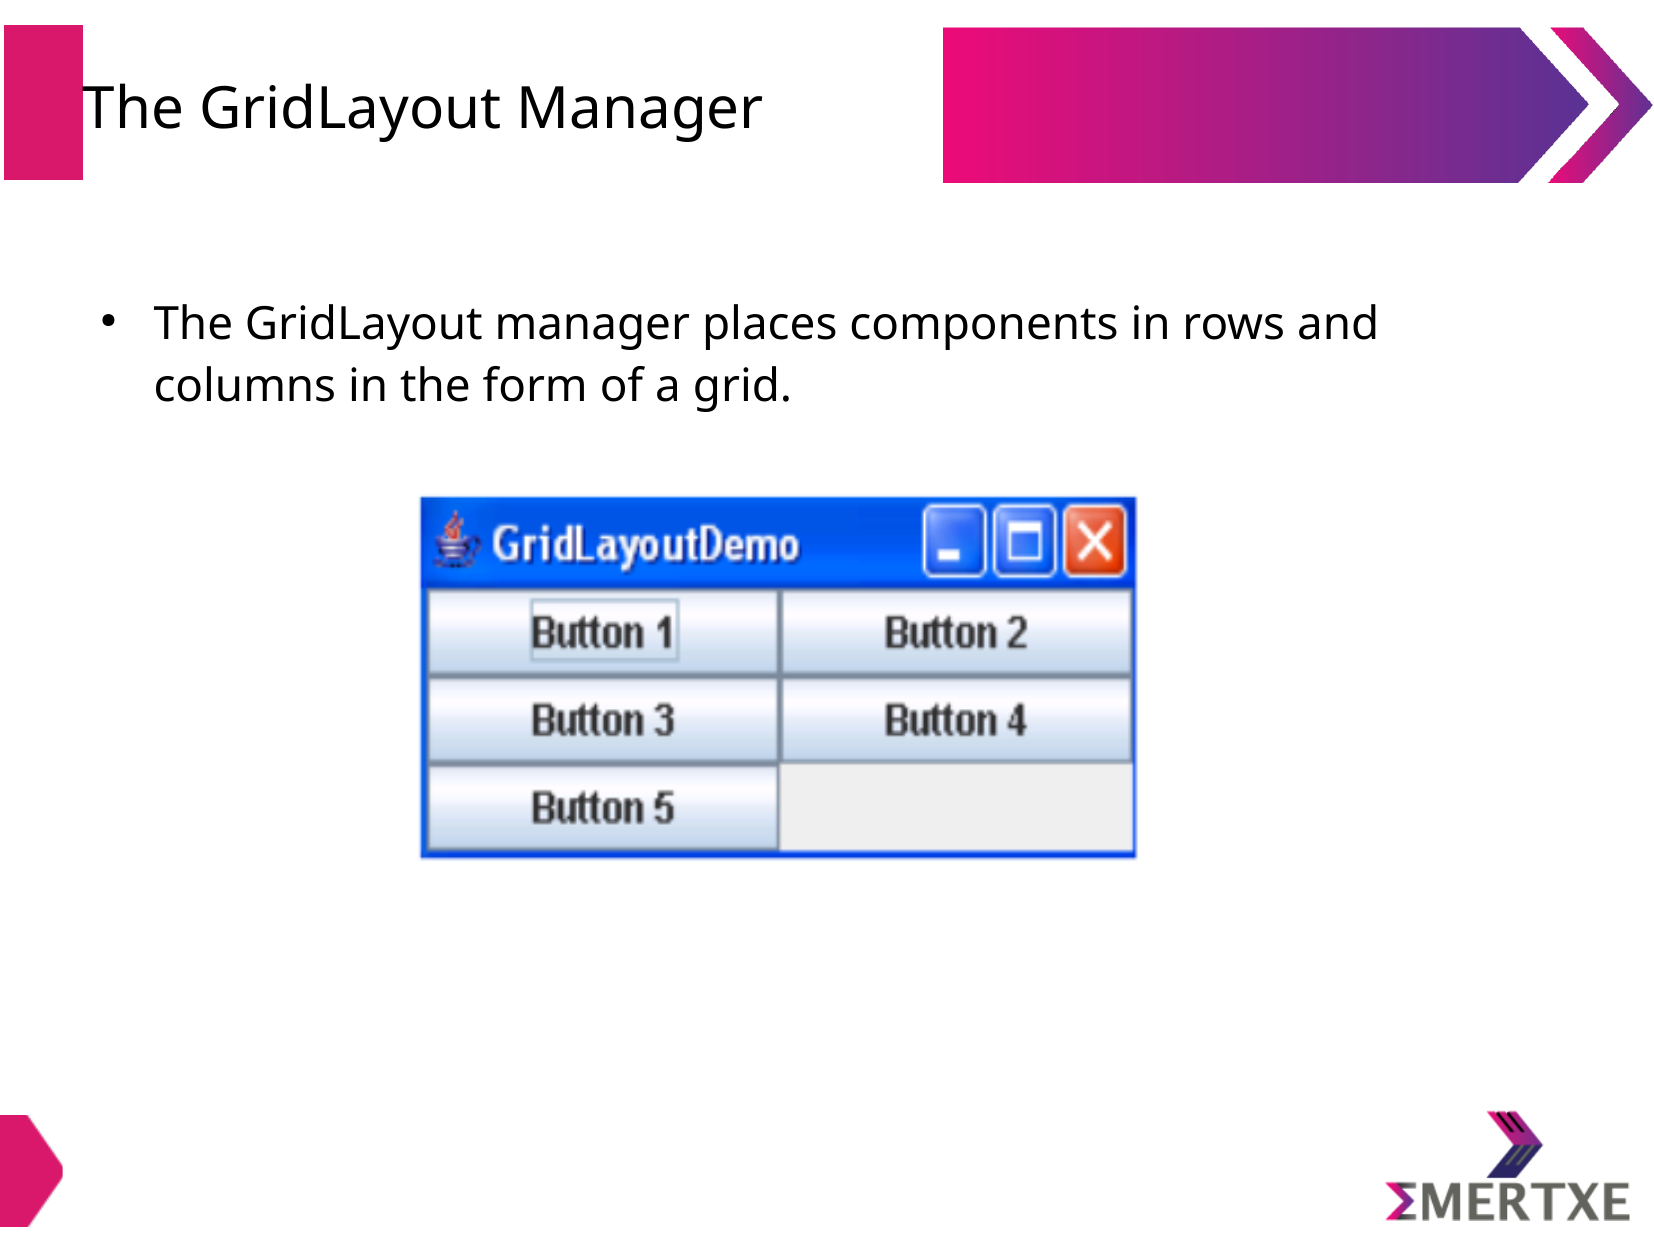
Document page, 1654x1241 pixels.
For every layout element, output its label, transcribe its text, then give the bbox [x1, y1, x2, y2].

picture [1385, 1107, 1631, 1221]
picture [390, 472, 1156, 901]
title The GridLayout Manager [82, 2, 1571, 210]
picture [1571, 27, 1653, 183]
list The GridLayout manager places components in rows and columns in the form of a grid. [82, 290, 1571, 1010]
